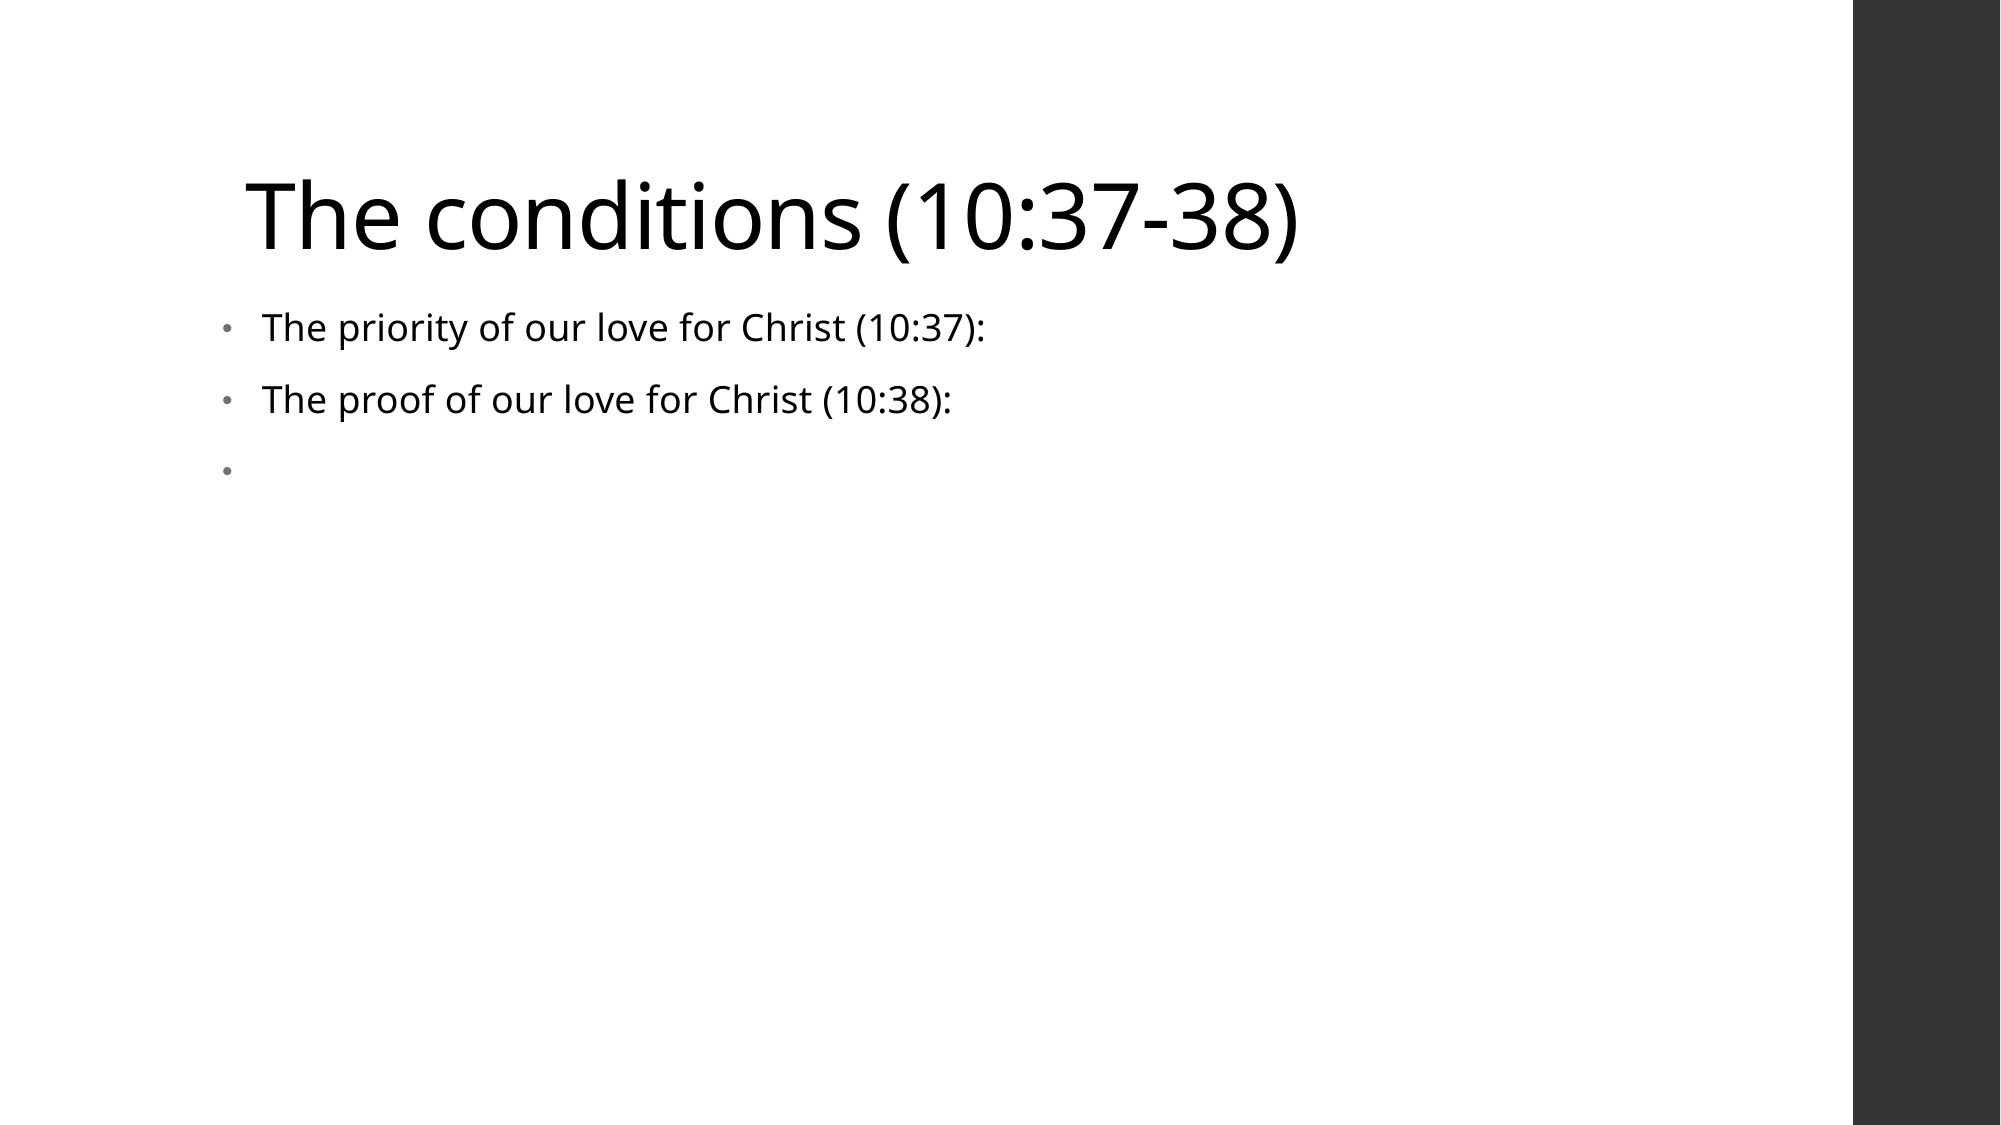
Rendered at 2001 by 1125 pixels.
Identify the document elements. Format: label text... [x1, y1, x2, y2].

list The priority of our love for Christ (10:37): The proof of our love for Christ (10:38): [206, 299, 1617, 1014]
title The conditions (10:37-38) [206, 60, 1797, 278]
